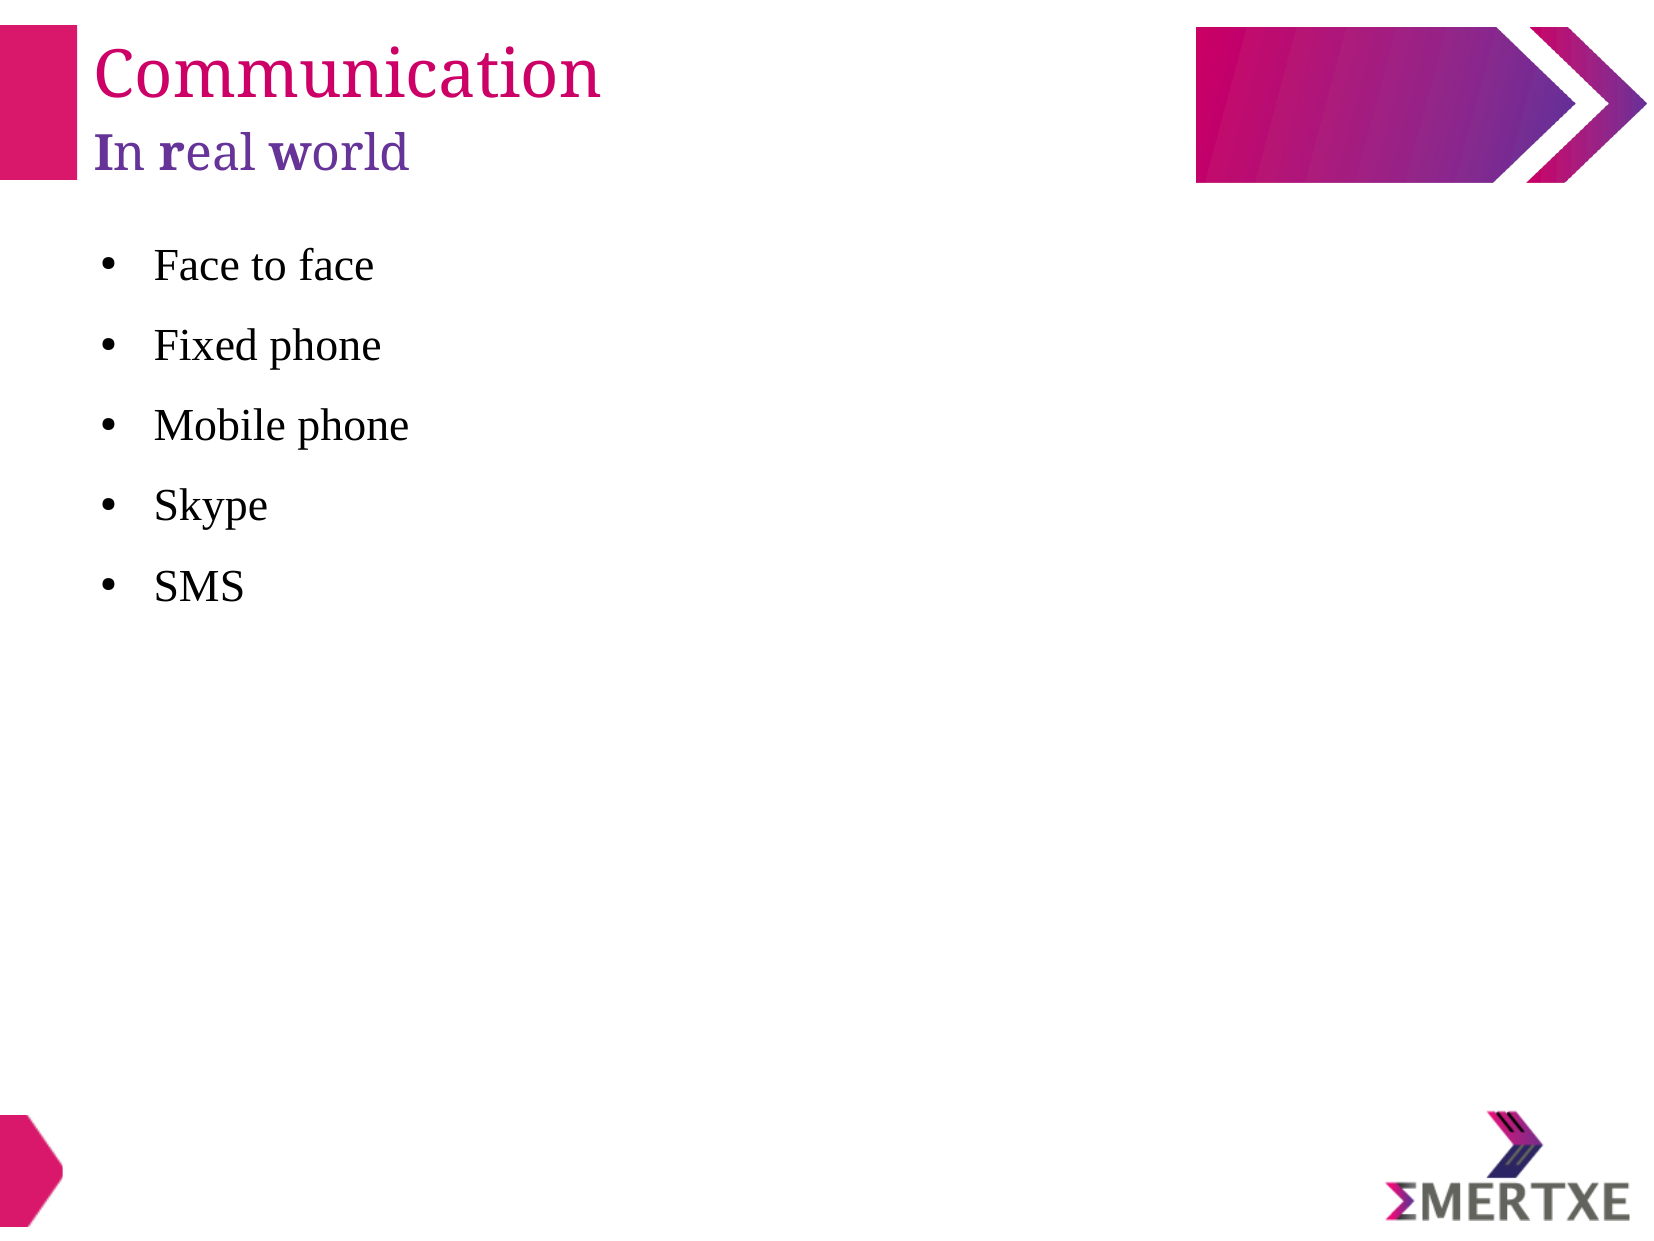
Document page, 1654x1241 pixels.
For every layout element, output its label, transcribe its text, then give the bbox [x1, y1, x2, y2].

picture [1385, 1107, 1631, 1221]
picture [1571, 27, 1647, 183]
list Face to face Fixed phone Mobile phone Skype SMS [82, 239, 1571, 1081]
title Communication In real world [93, 2, 1571, 210]
